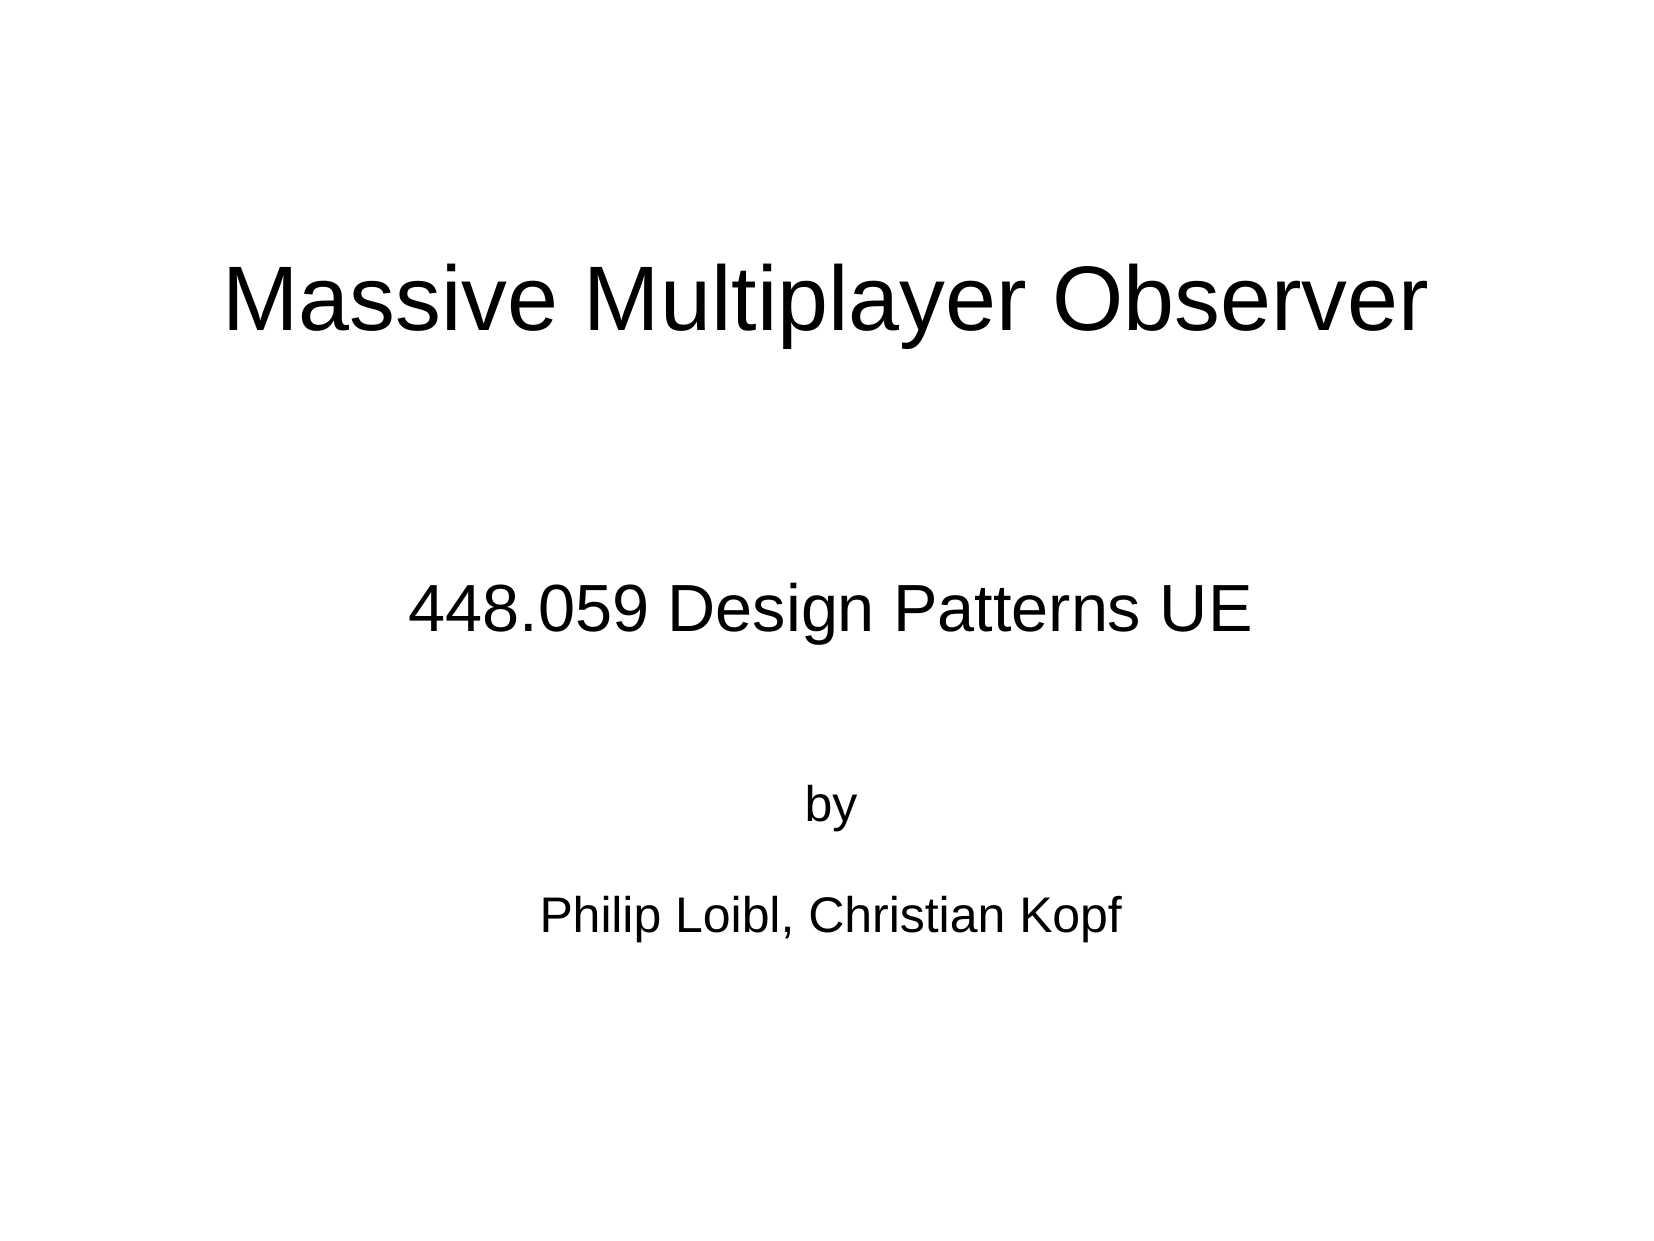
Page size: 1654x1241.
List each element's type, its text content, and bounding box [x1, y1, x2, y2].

subtitle 448.059 Design Patterns UE by Philip Loibl, Christian Kopf [86, 435, 1576, 1155]
title Massive Multiplayer Observer [82, 195, 1571, 403]
